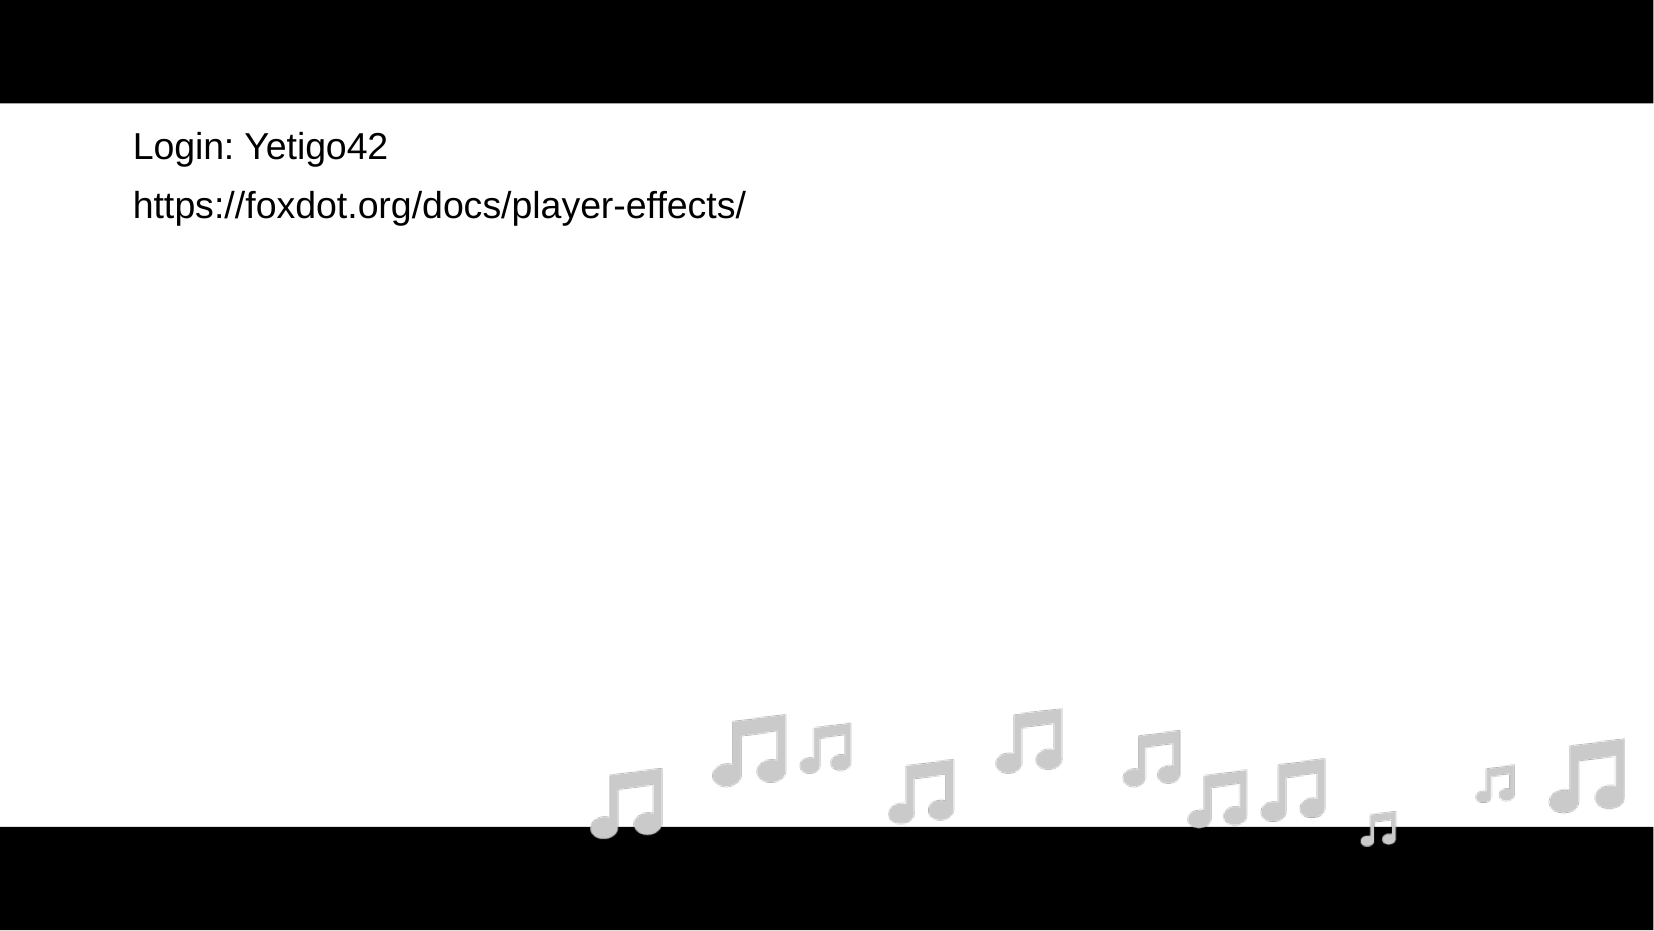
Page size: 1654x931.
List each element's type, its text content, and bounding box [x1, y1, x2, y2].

text_box Login: Yetigo42 [118, 118, 404, 175]
text_box https://foxdot.org/docs/player-effects/ [118, 177, 762, 234]
